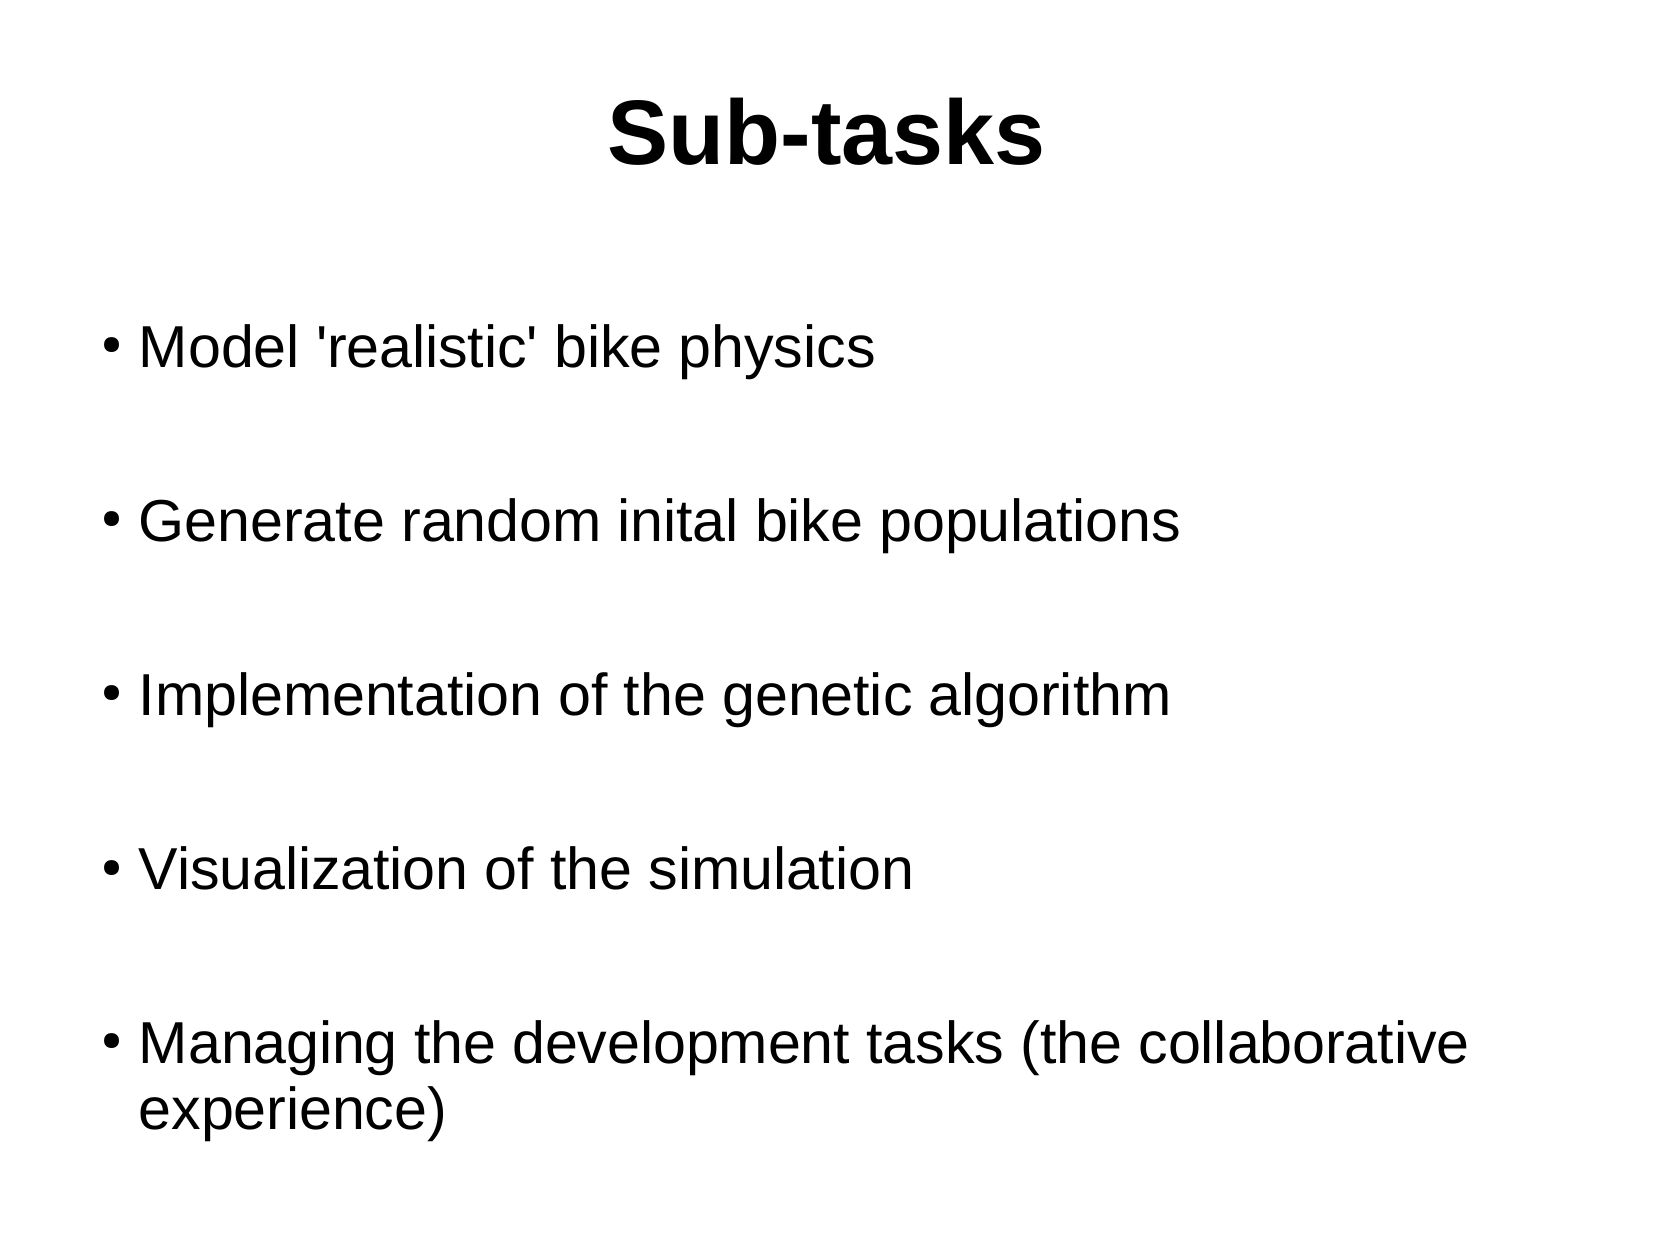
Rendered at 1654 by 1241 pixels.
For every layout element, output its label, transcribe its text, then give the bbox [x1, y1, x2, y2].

list Model 'realistic' bike physics Generate random inital bike populations Implementation of the genetic algorithm Visualization of the simulation Managing the development tasks (the collaborative experience) [88, 226, 1589, 1146]
title Sub-tasks [82, 29, 1571, 237]
